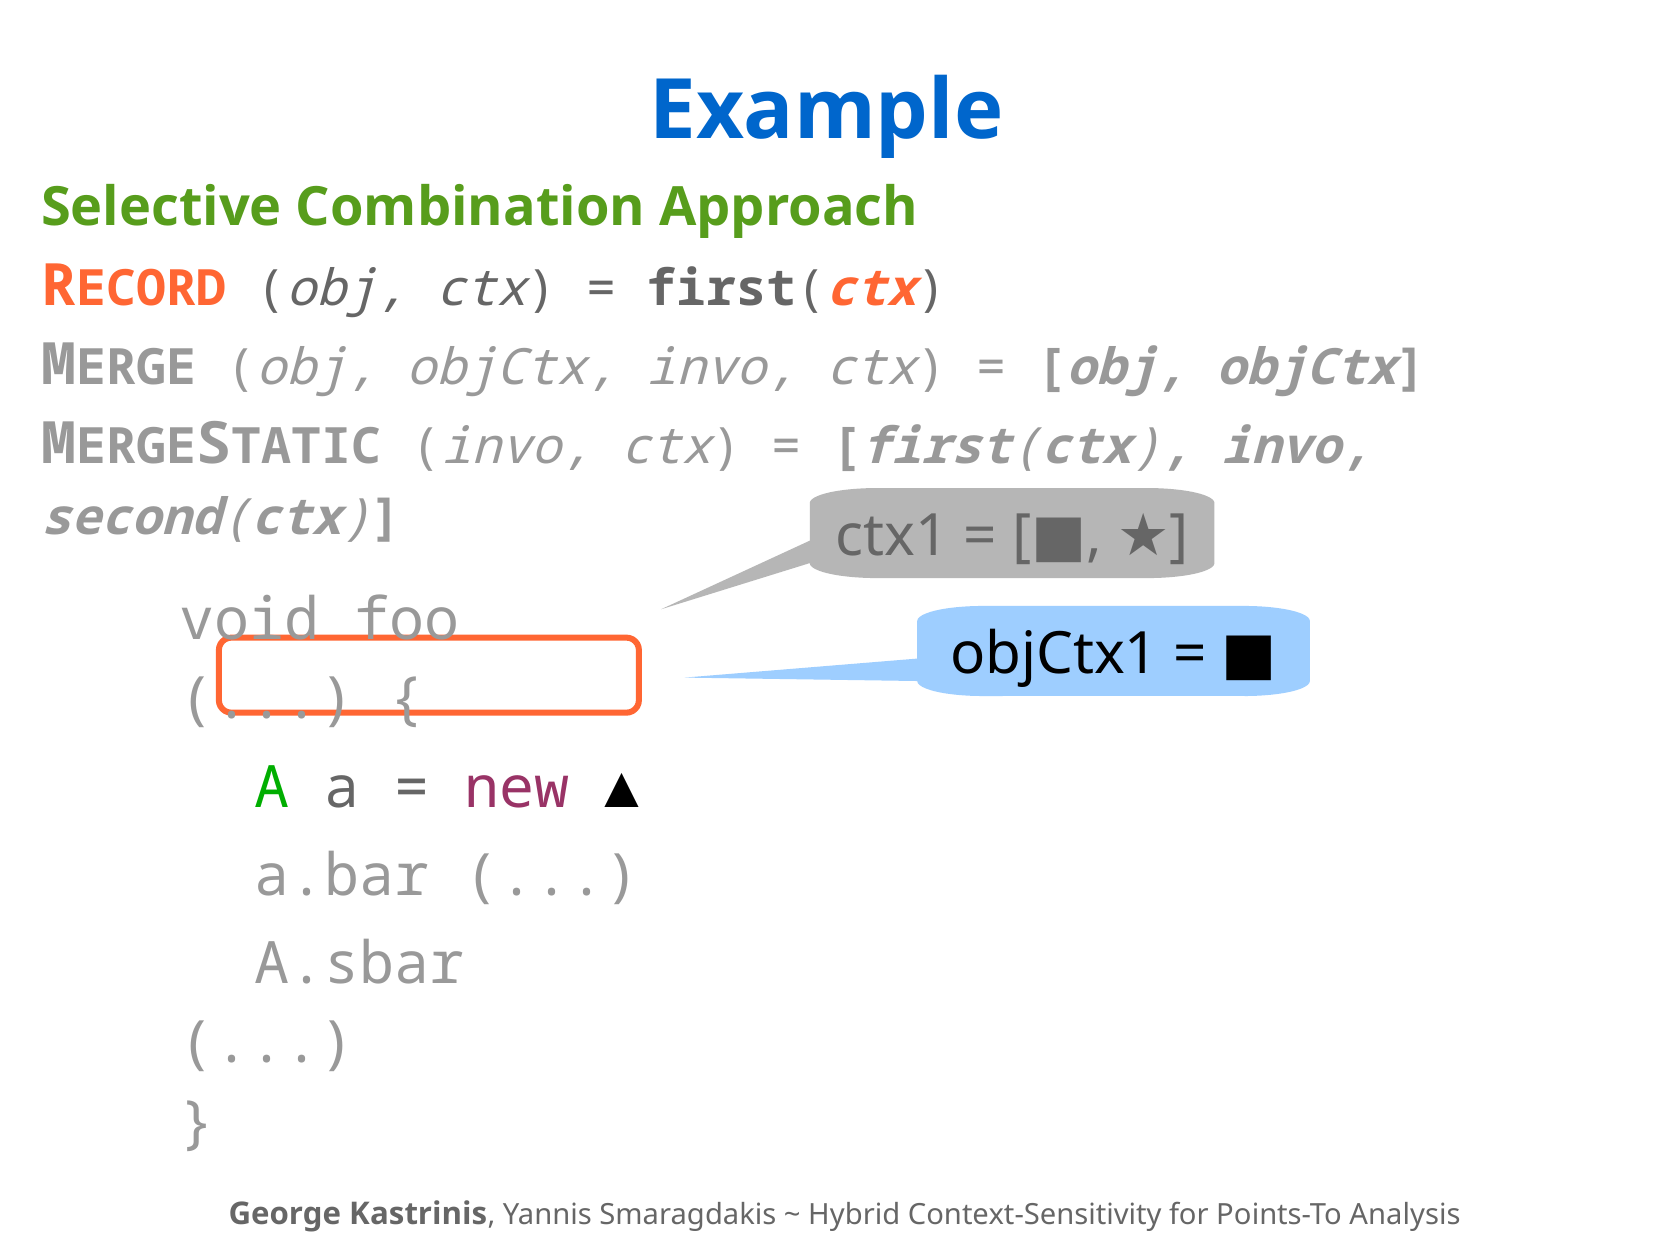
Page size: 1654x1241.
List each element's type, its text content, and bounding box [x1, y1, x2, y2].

text_box objCtx1 = ■ [684, 605, 1310, 697]
text_box RECORD (obj, ctx) = first(ctx) MERGE (obj, objCtx, invo, ctx) = [obj, objCtx] MERGESTATIC (invo, ctx) = [first(ctx), invo, second(ctx)] [26, 235, 1654, 426]
text_box void foo (...) { A a = new ▲ a.bar (...) A.sbar (...) } [164, 570, 682, 904]
text_box Selective Combination Approach [26, 159, 1161, 235]
text_box Example [183, 41, 1471, 150]
text_box ctx1 = [■, ★] [682, 488, 1215, 603]
